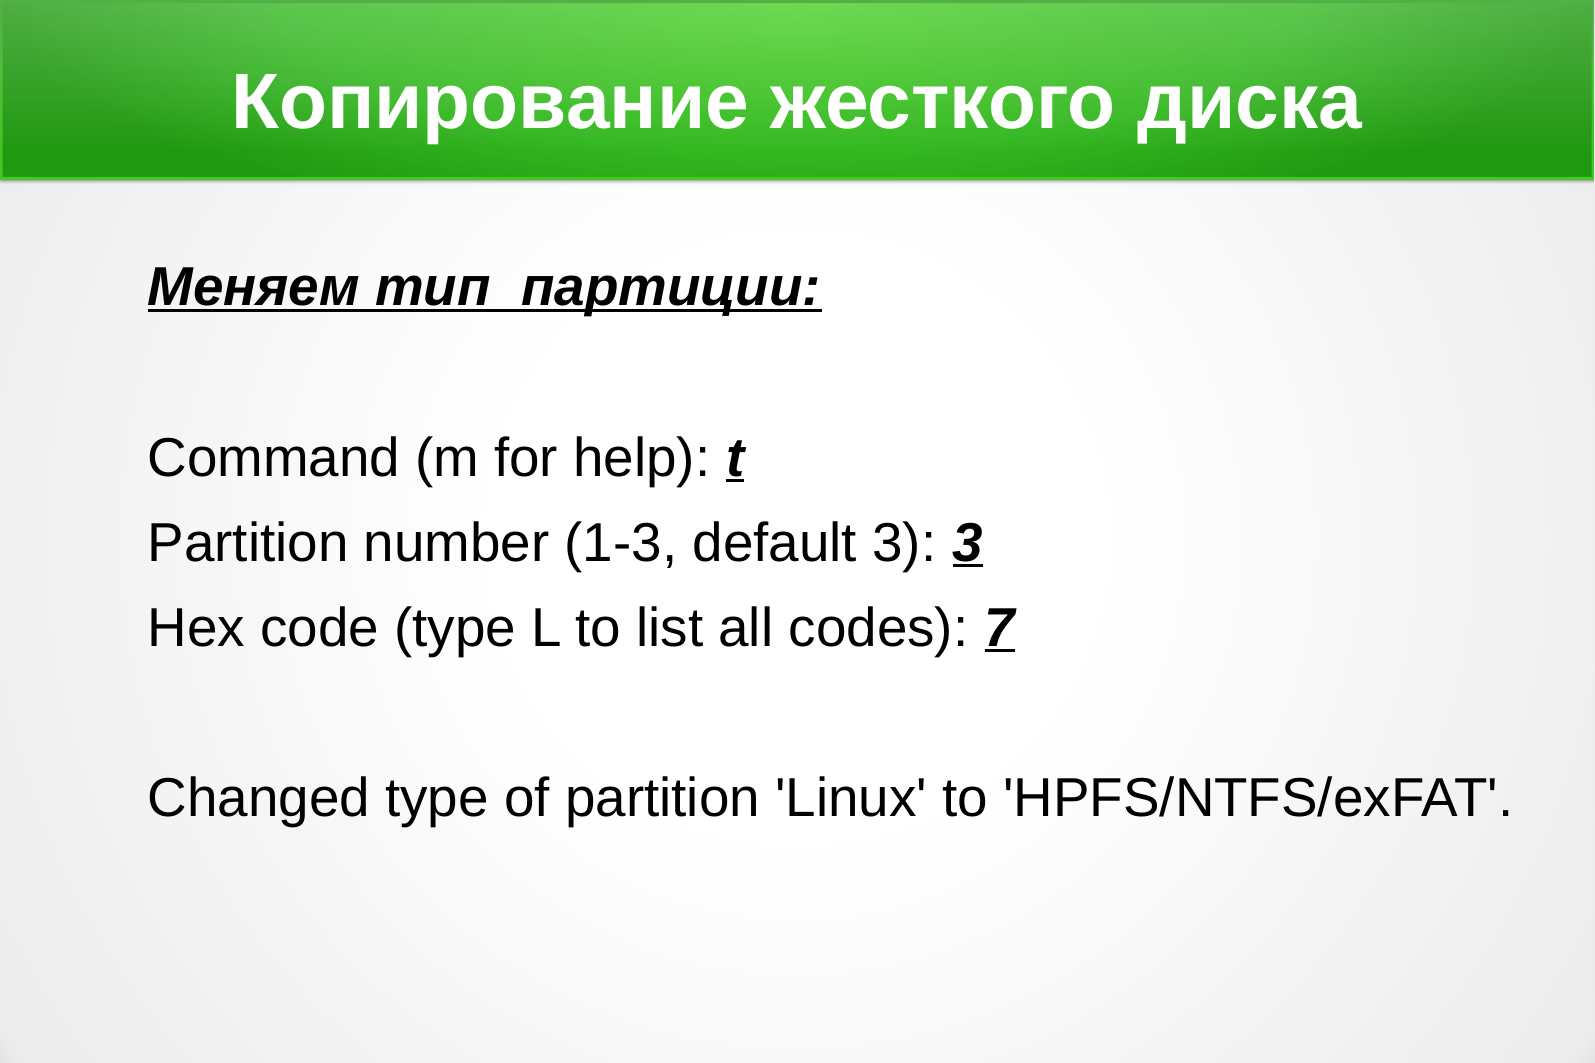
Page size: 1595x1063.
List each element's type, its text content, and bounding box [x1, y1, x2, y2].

list Меняем тип партиции: Command (m for help): t Partition number (1-3, default 3): 3 Hex code (type L to list all codes): 7 Changed type of partition 'Linux' to 'HPFS/NTFS/exFAT'. [79, 256, 1515, 873]
title Копирование жесткого диска [79, 40, 1515, 162]
